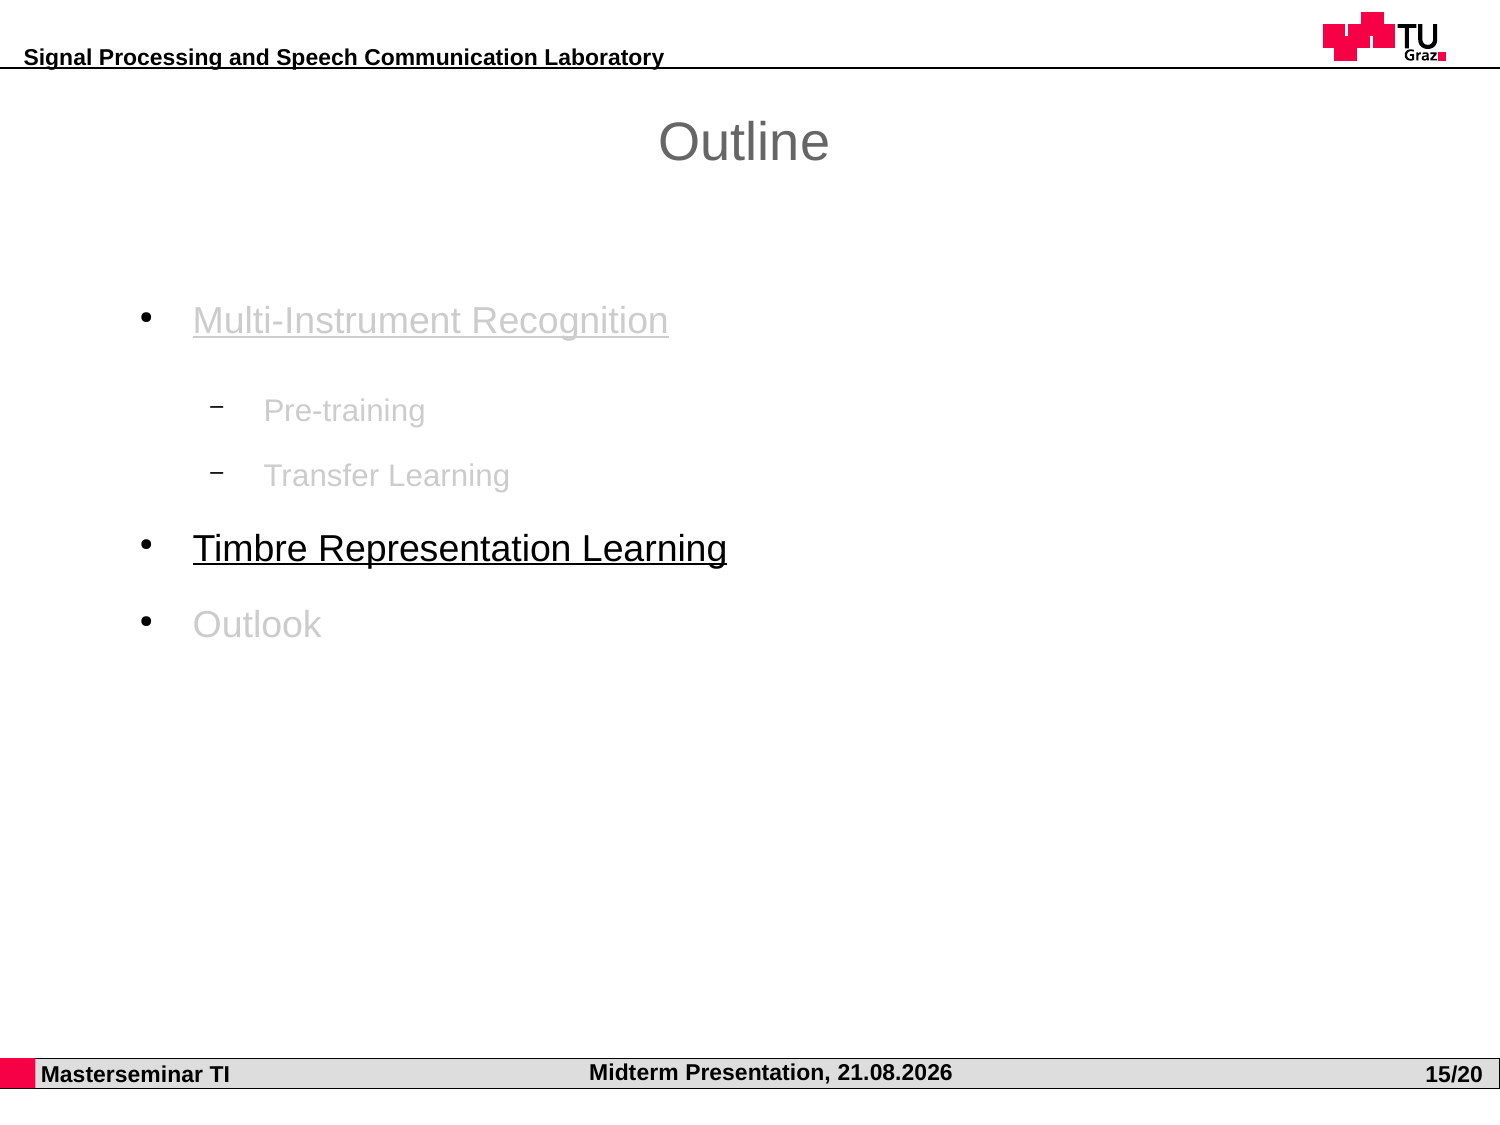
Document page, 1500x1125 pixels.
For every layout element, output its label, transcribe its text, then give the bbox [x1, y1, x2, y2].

list Multi-Instrument Recognition Pre-training Transfer Learning Timbre Representation Learning Outlook [107, 266, 1382, 787]
list Outline [107, 106, 1382, 201]
